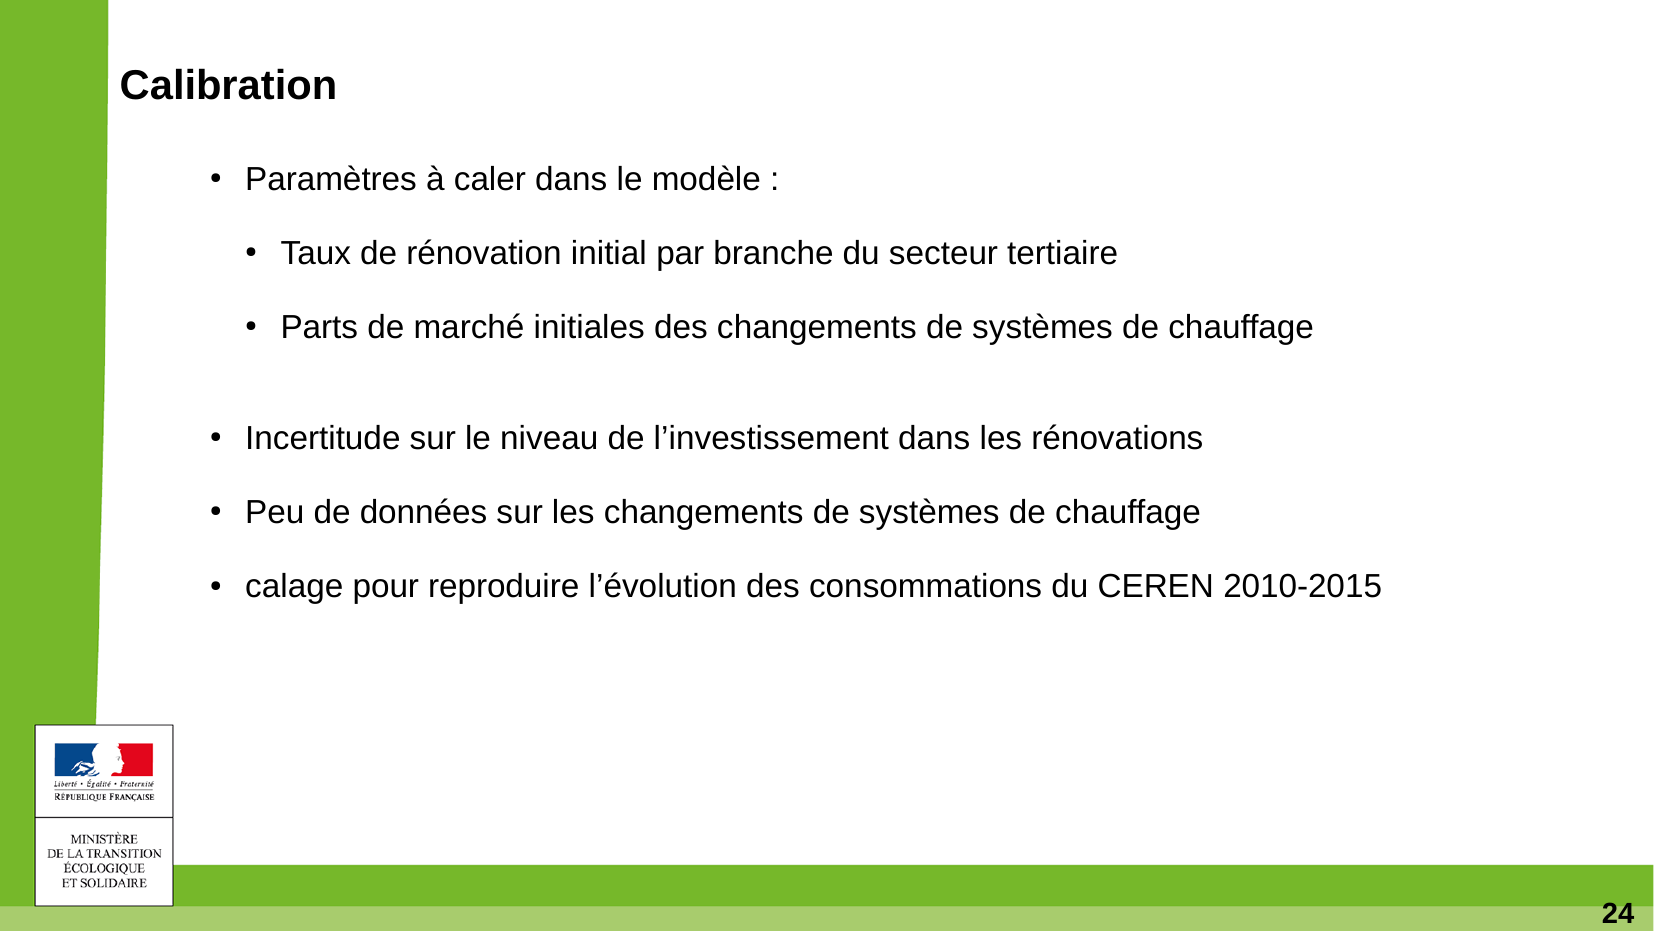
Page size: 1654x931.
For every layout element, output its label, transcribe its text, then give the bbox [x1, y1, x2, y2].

title Calibration [119, 25, 1608, 145]
picture [0, 0, 1654, 931]
text_box Paramètres à caler dans le modèle : Taux de rénovation initial par branche du secteur tertiaire Parts de marché initiales des changements de systèmes de chauffage Incertitude sur le niveau de l’investissement dans les rénovations Peu de données sur les changements de systèmes de chauffage calage pour reproduire l’évolution des consommations du CEREN 2010-2015 [195, 153, 1654, 788]
list [186, 123, 1517, 837]
